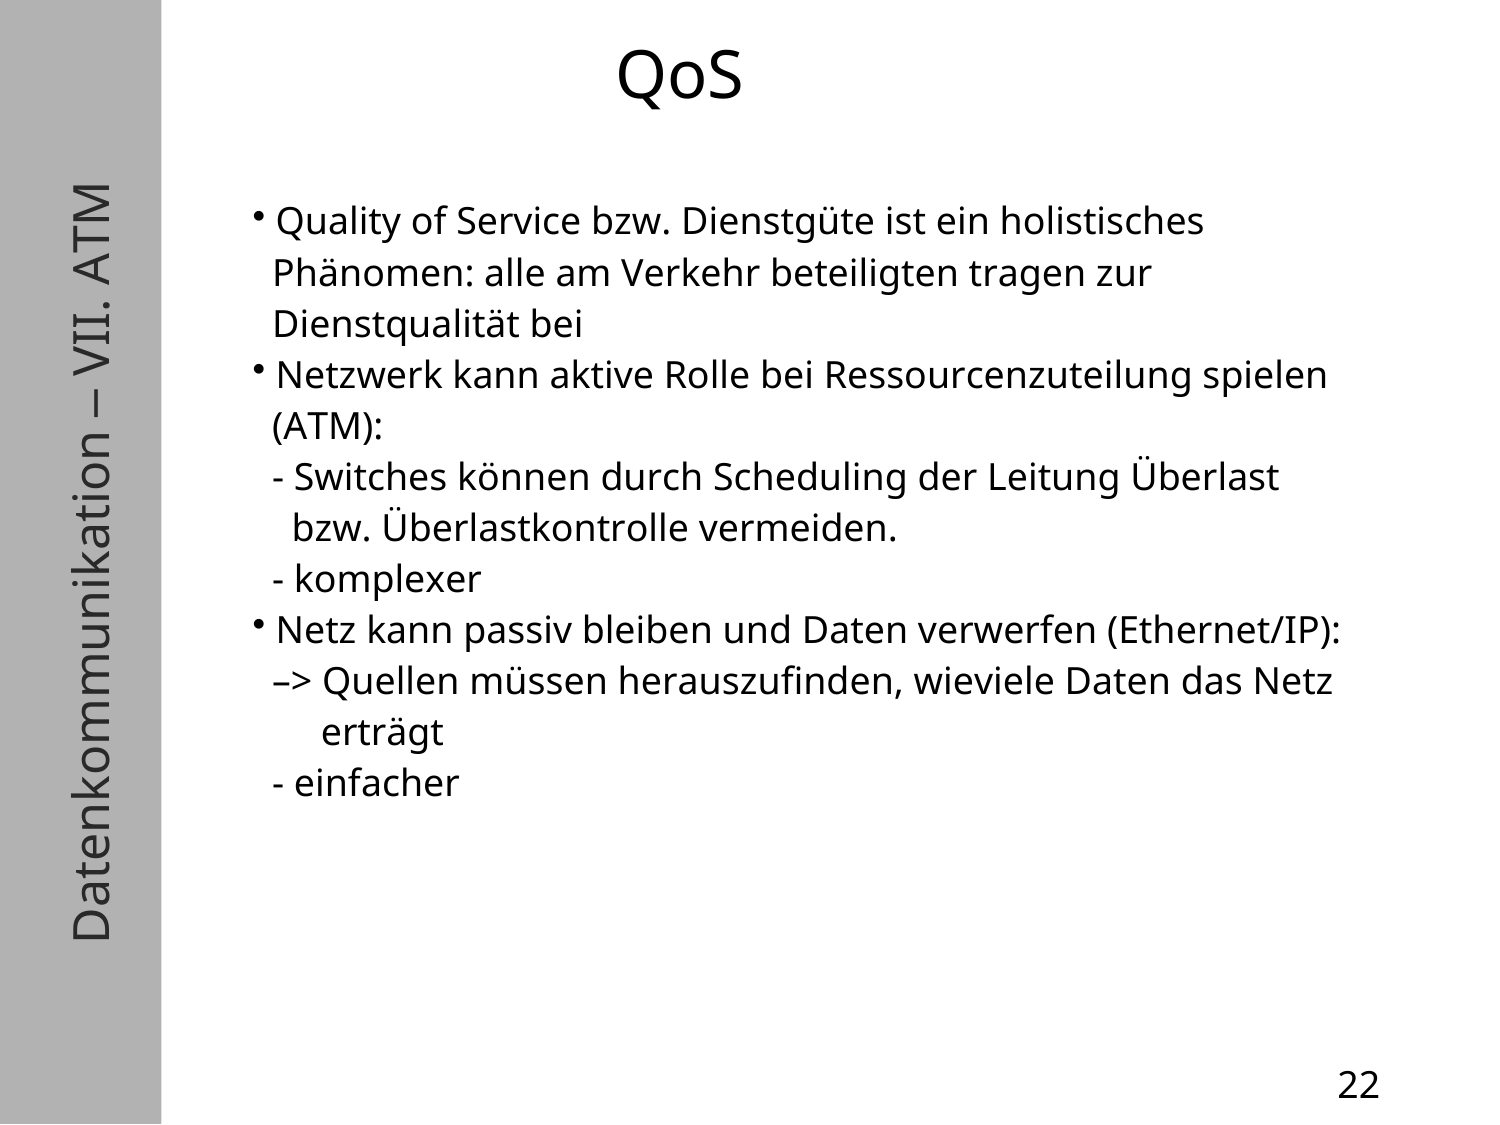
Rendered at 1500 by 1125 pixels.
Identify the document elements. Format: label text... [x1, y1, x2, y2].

text_box QoS [448, 25, 912, 120]
text_box [0, 0, 161, 1124]
text_box <number> [1337, 1054, 1500, 1109]
text_box Datenkommunikation – VII. ATM [48, 1, 130, 1125]
text_box Quality of Service bzw. Dienstgüte ist ein holistisches Phänomen: alle am Verkehr beteiligten tragen zur Dienstqualität bei Netzwerk kann aktive Rolle bei Ressourcenzuteilung spielen (ATM): - Switches können durch Scheduling der Leitung Überlast bzw. Überlastkontrolle vermeiden. - komplexer Netz kann passiv bleiben und Daten verwerfen (Ethernet/IP): –> Quellen müssen herauszufinden, wieviele Daten das Netz erträgt - einfacher [237, 187, 1449, 899]
text_box [212, 162, 1461, 311]
